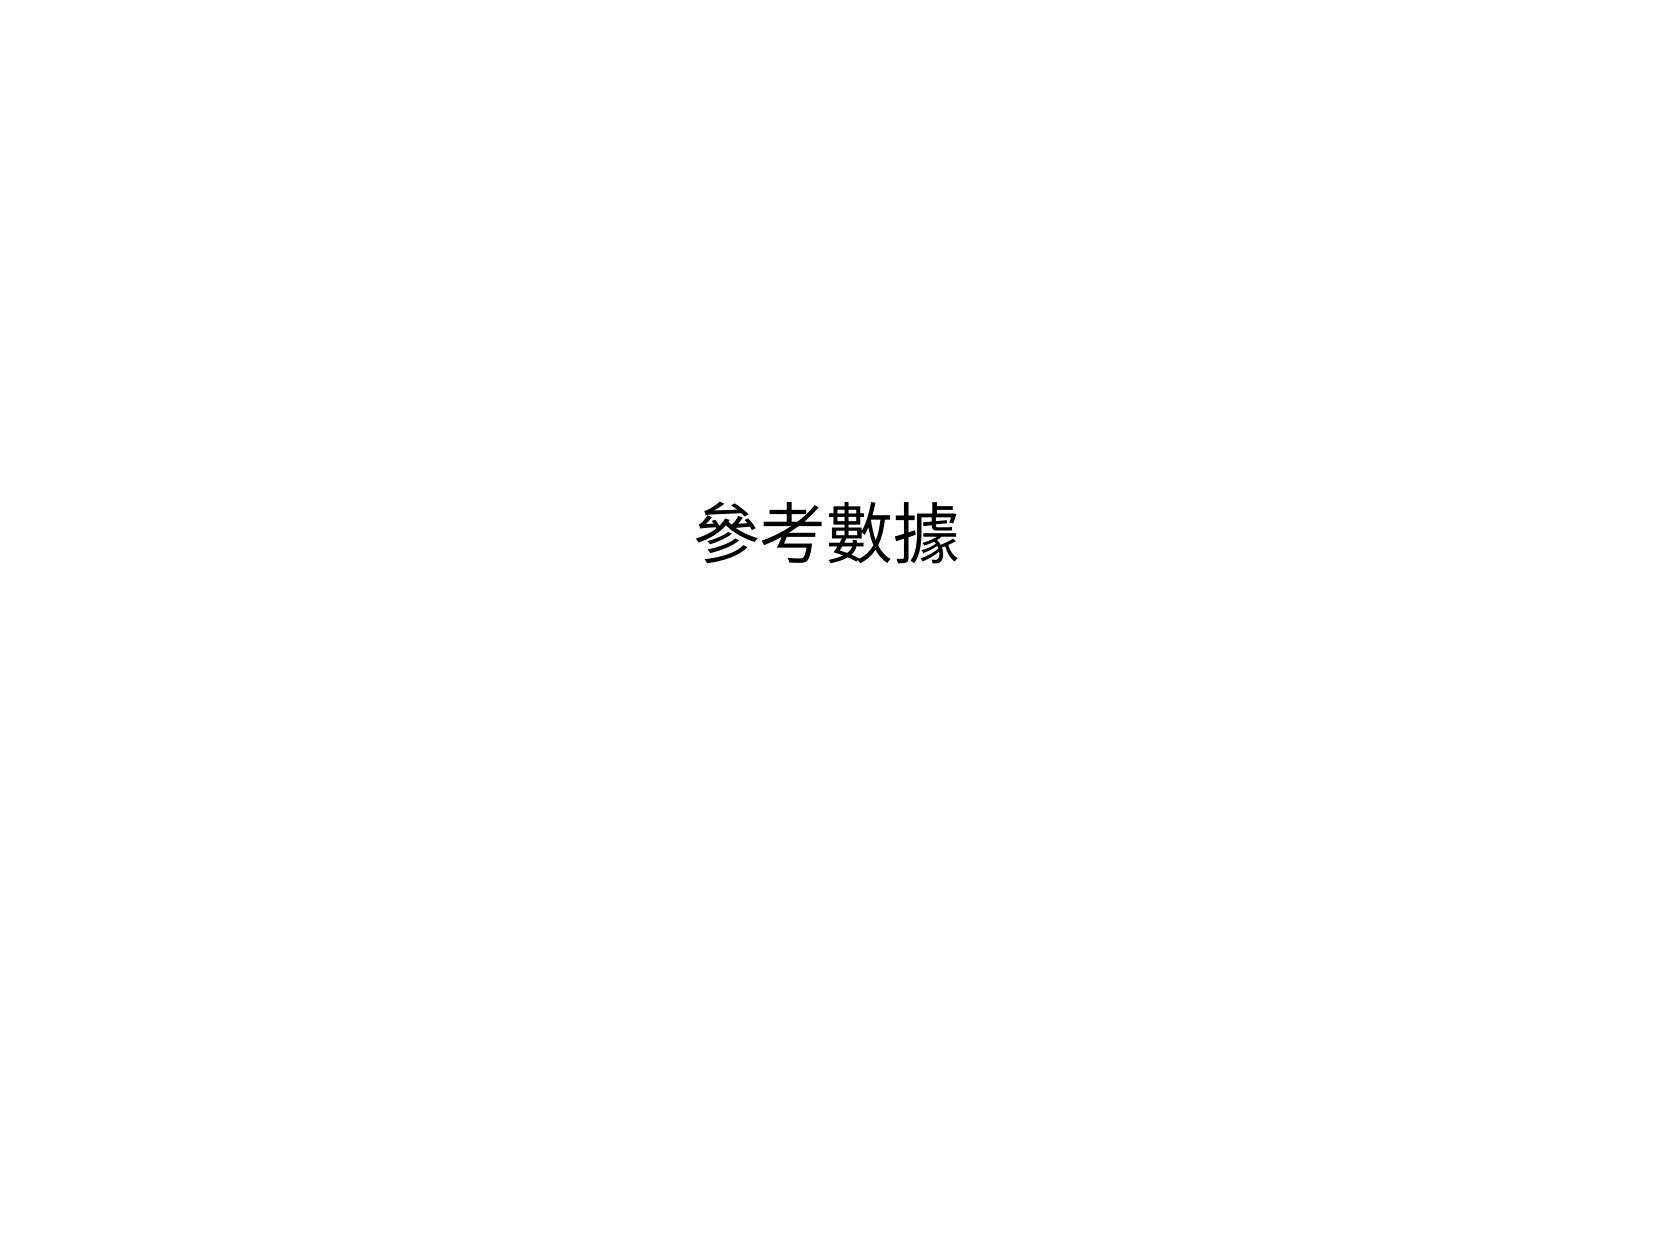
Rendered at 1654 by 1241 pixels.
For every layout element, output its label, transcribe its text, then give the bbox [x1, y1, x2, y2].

subtitle 參考數據 [82, 49, 1571, 1010]
